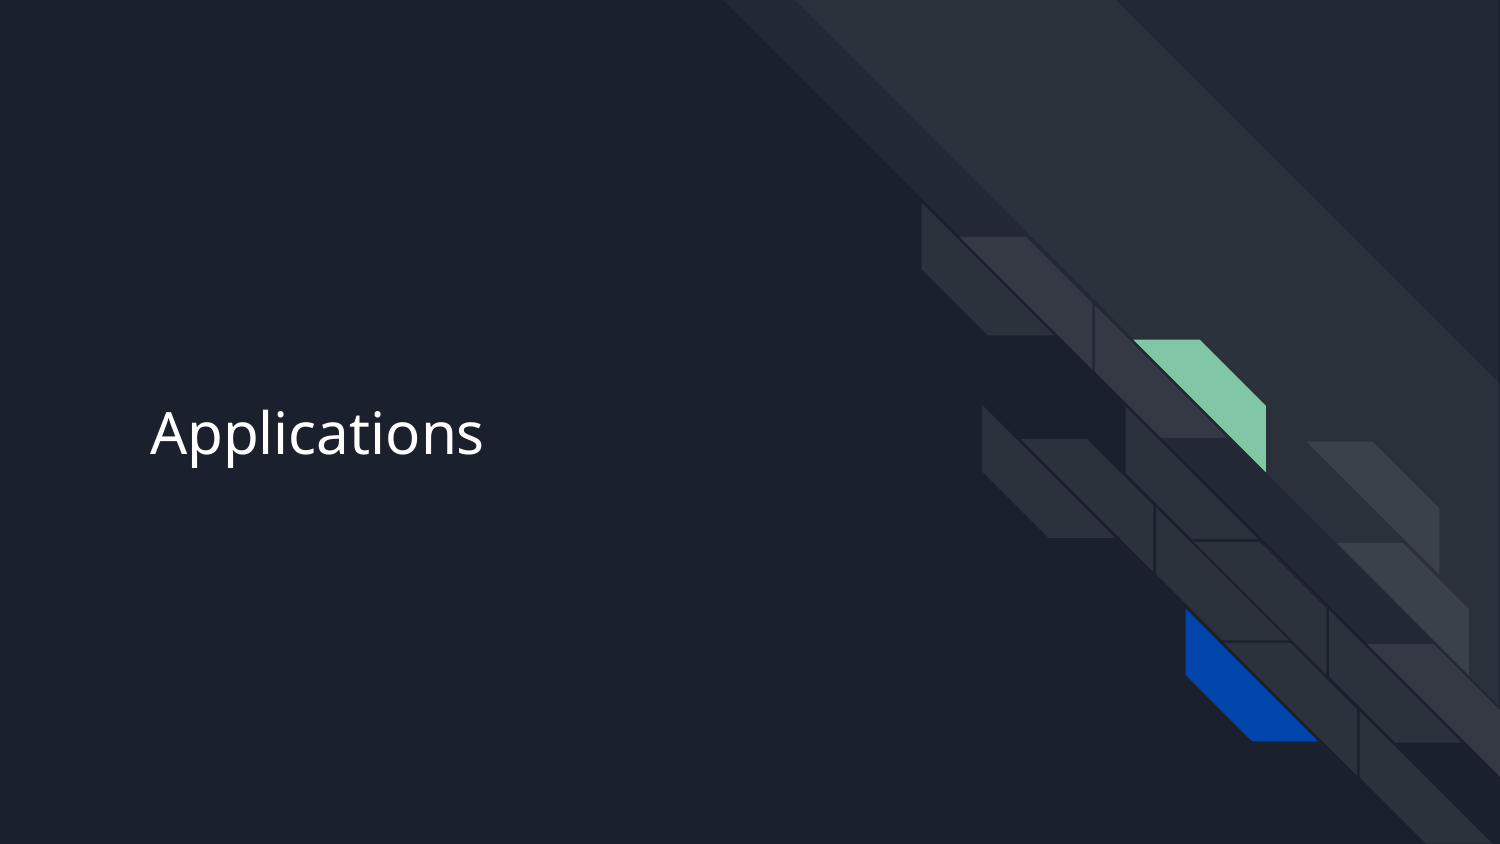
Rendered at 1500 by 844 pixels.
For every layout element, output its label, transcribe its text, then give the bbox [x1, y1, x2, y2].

title Applications [135, 336, 888, 526]
